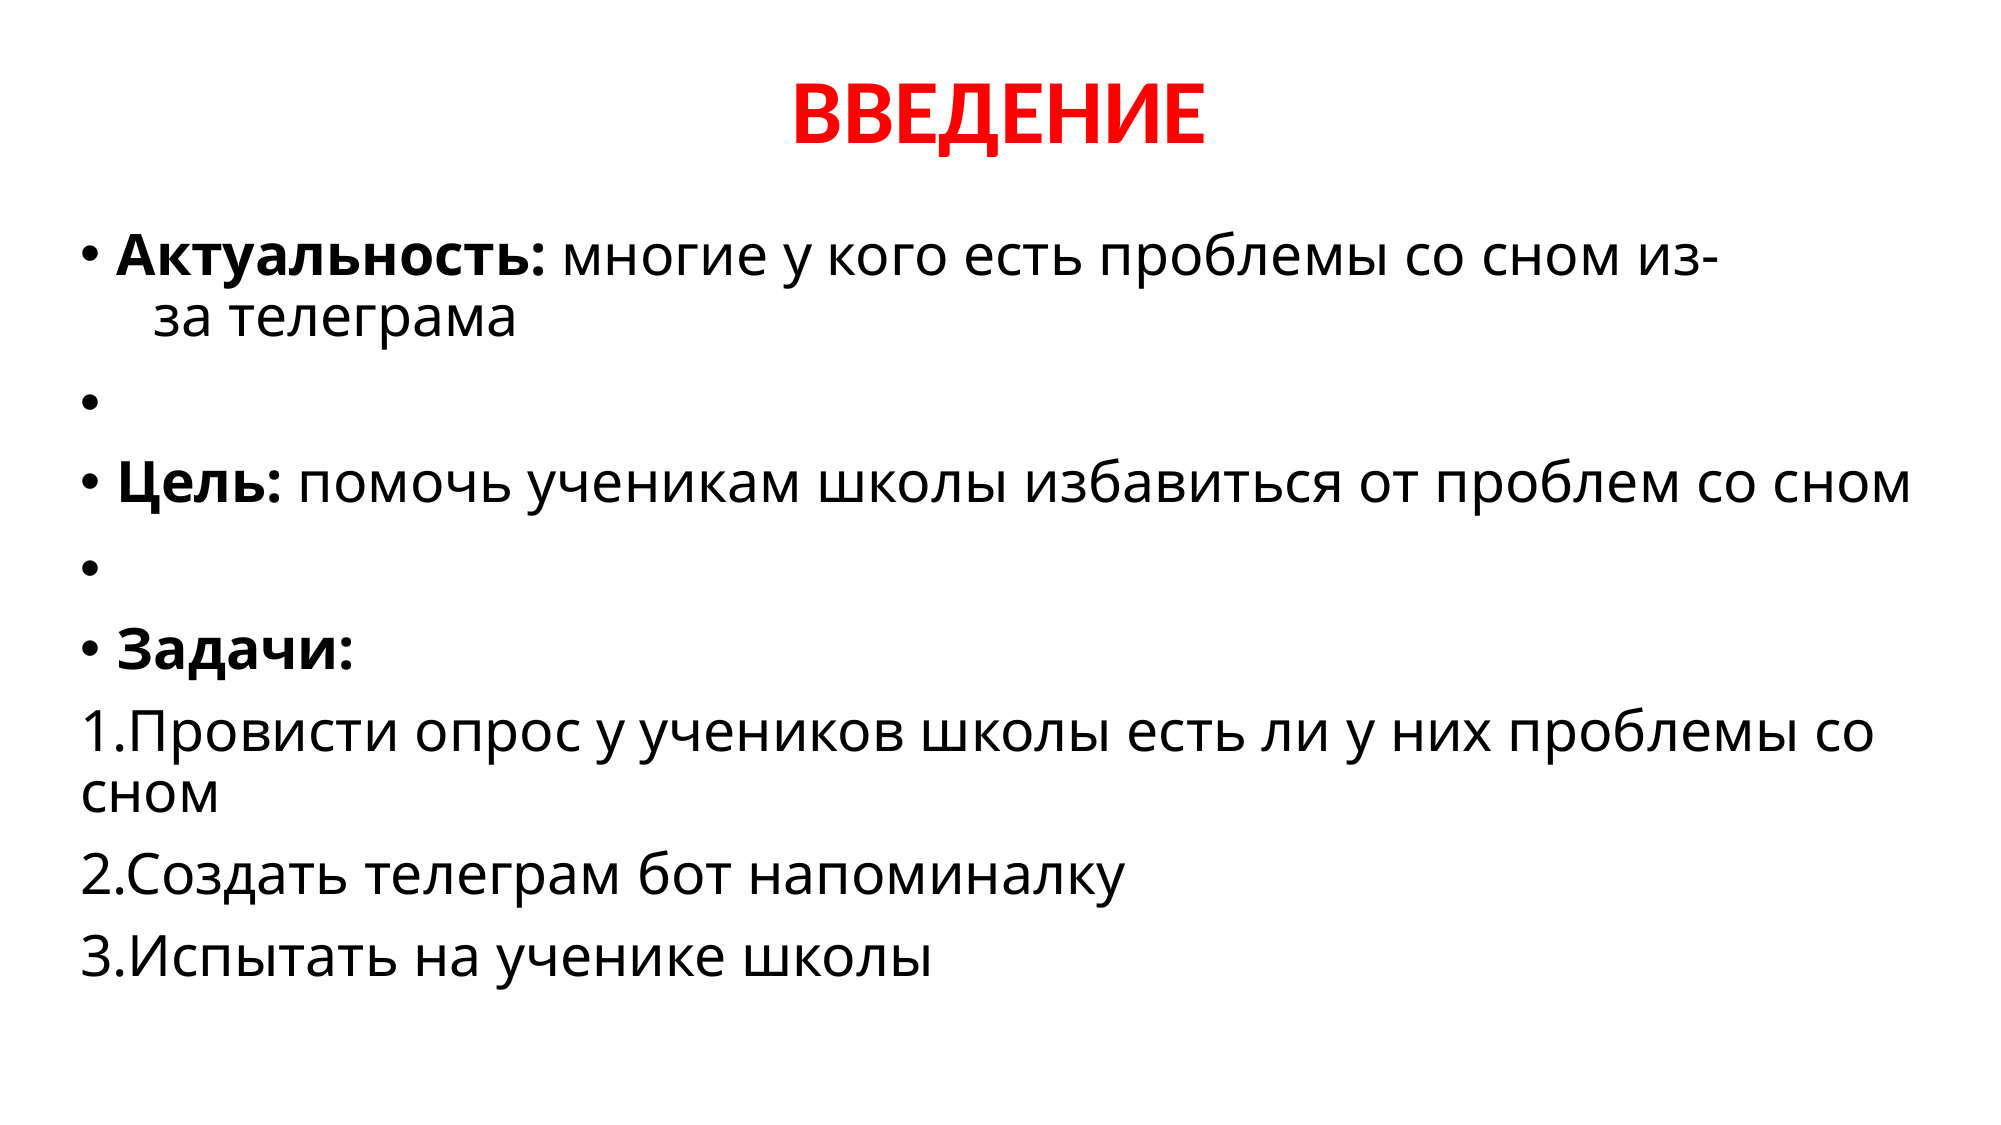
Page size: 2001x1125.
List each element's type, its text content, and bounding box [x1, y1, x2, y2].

list Актуальность: многие у кого есть проблемы со сном из-за телеграма Цель: помочь ученикам школы избавиться от проблем со сном Задачи: 1.Провисти опрос у учеников школы есть ли у них проблемы со сном 2.Создать телеграм бот напоминалку 3.Испытать на ученике школы [65, 218, 1934, 1026]
title ВВЕДЕНИЕ [768, 52, 1232, 175]
